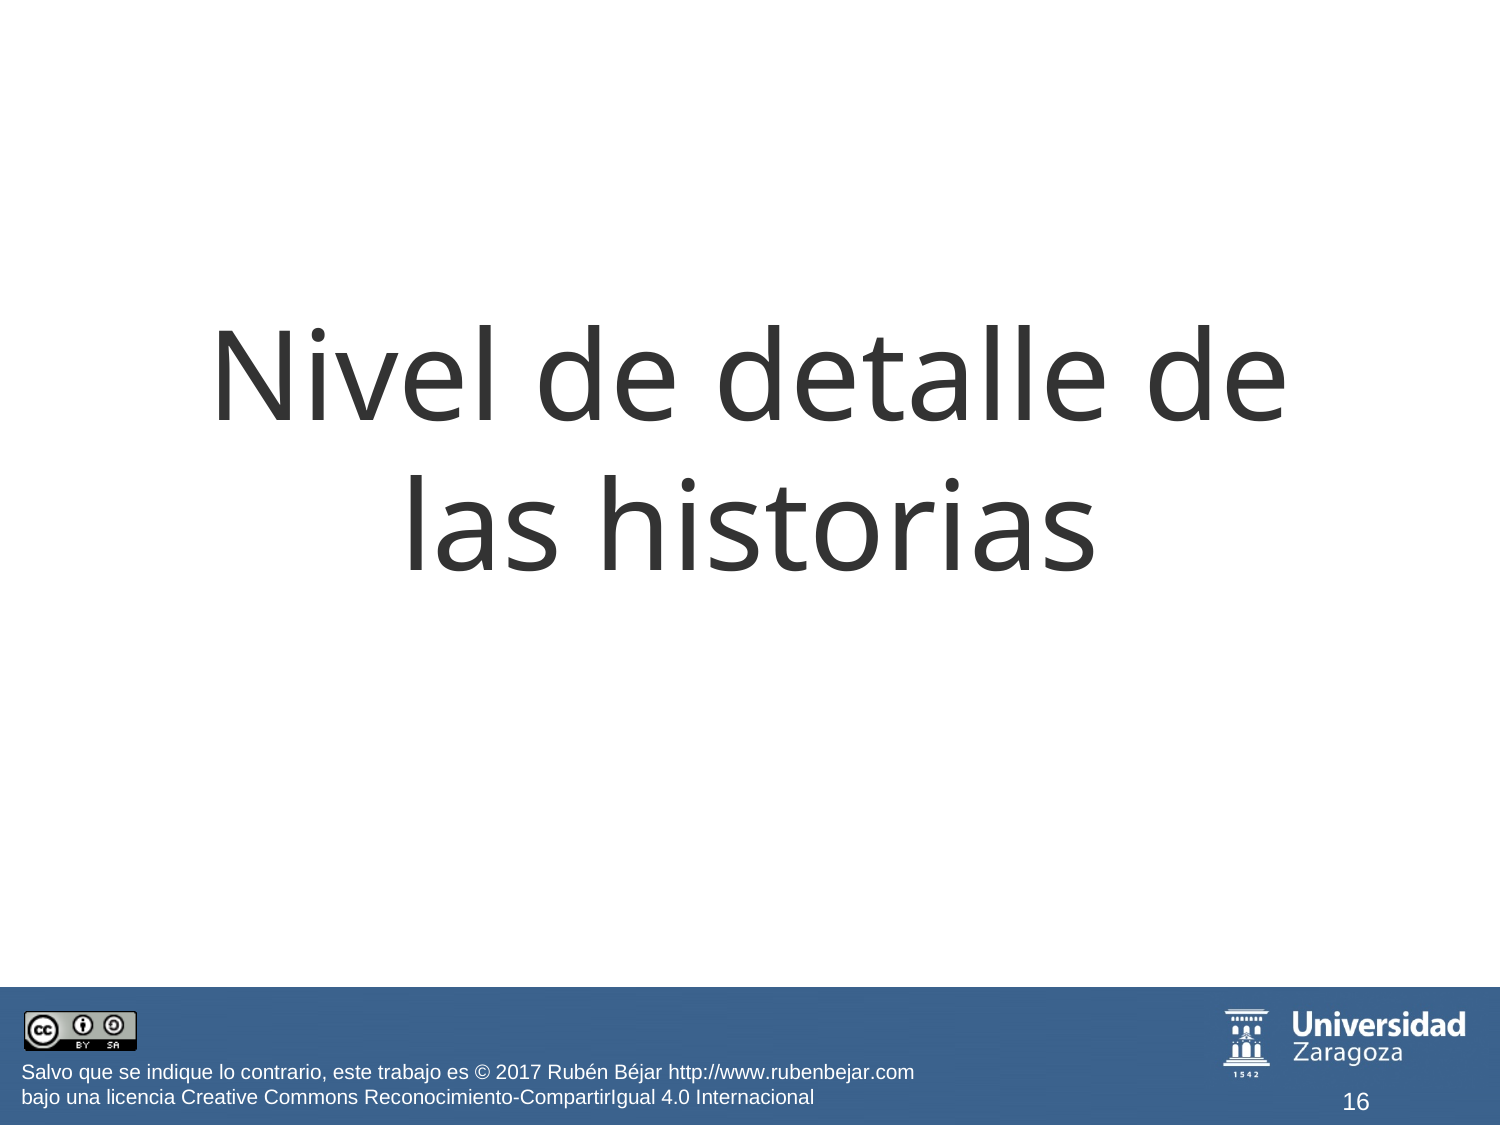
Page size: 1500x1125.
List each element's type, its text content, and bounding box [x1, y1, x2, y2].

text_box Nivel de detalle de las historias [169, 307, 1331, 585]
picture [0, 987, 1500, 1125]
